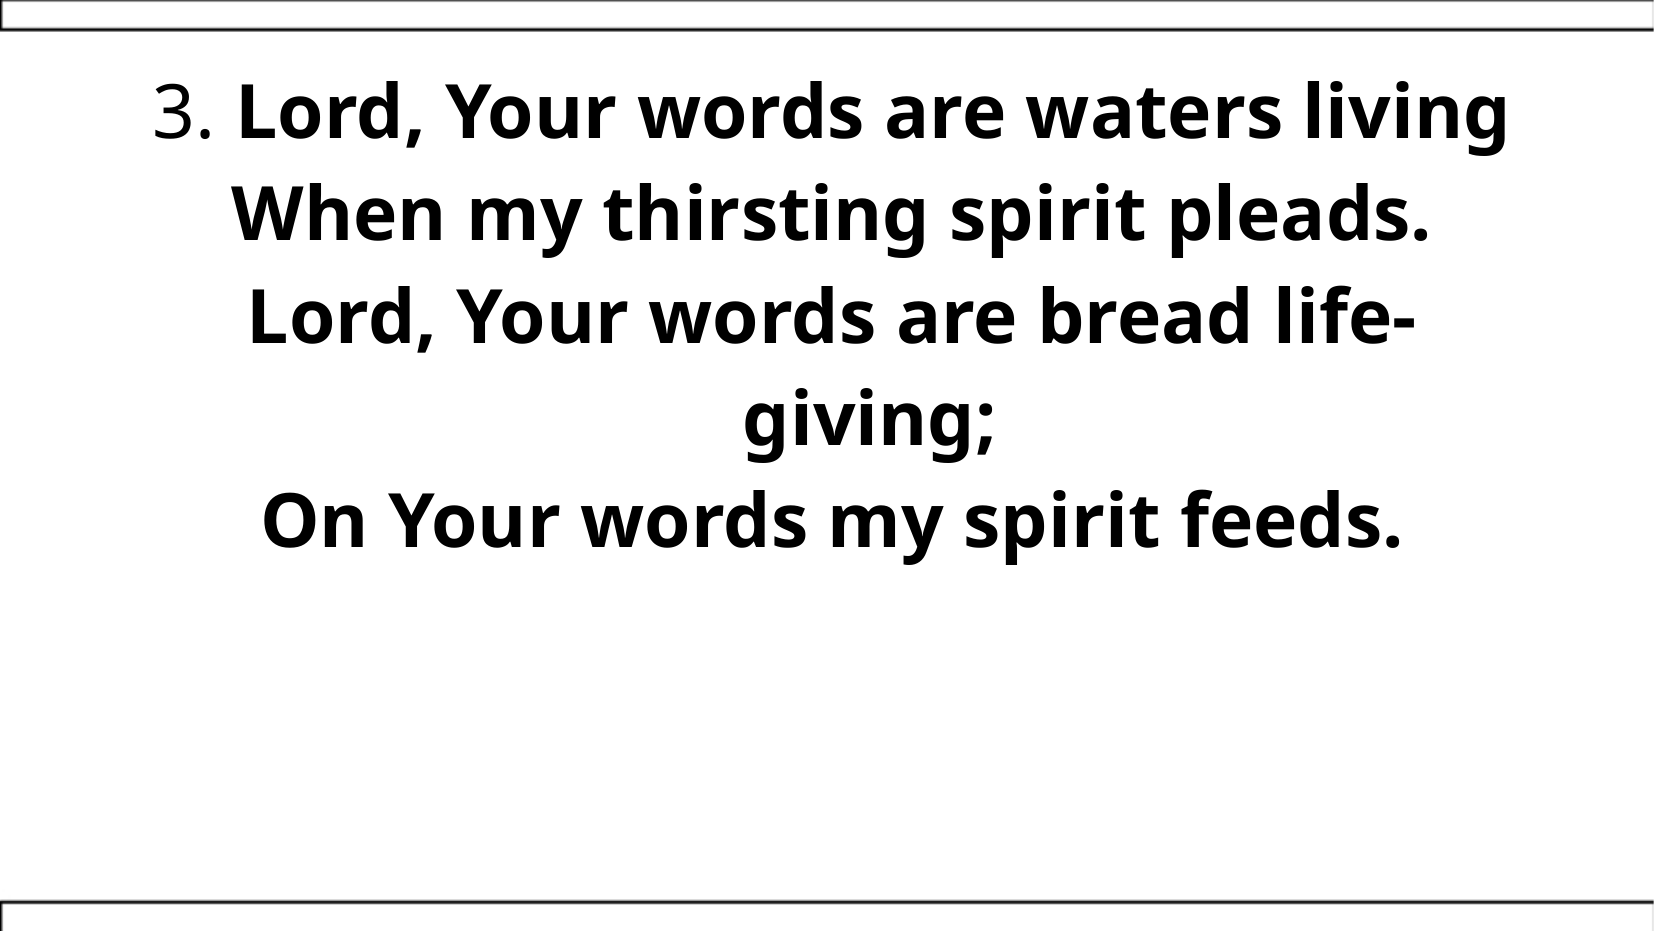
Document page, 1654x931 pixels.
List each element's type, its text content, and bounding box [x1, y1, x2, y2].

text_box 3. Lord, Your words are waters living When my thirsting spirit pleads. Lord, Your words are bread life-giving; On Your words my spirit feeds. [105, 50, 1561, 466]
picture [0, 0, 1654, 931]
